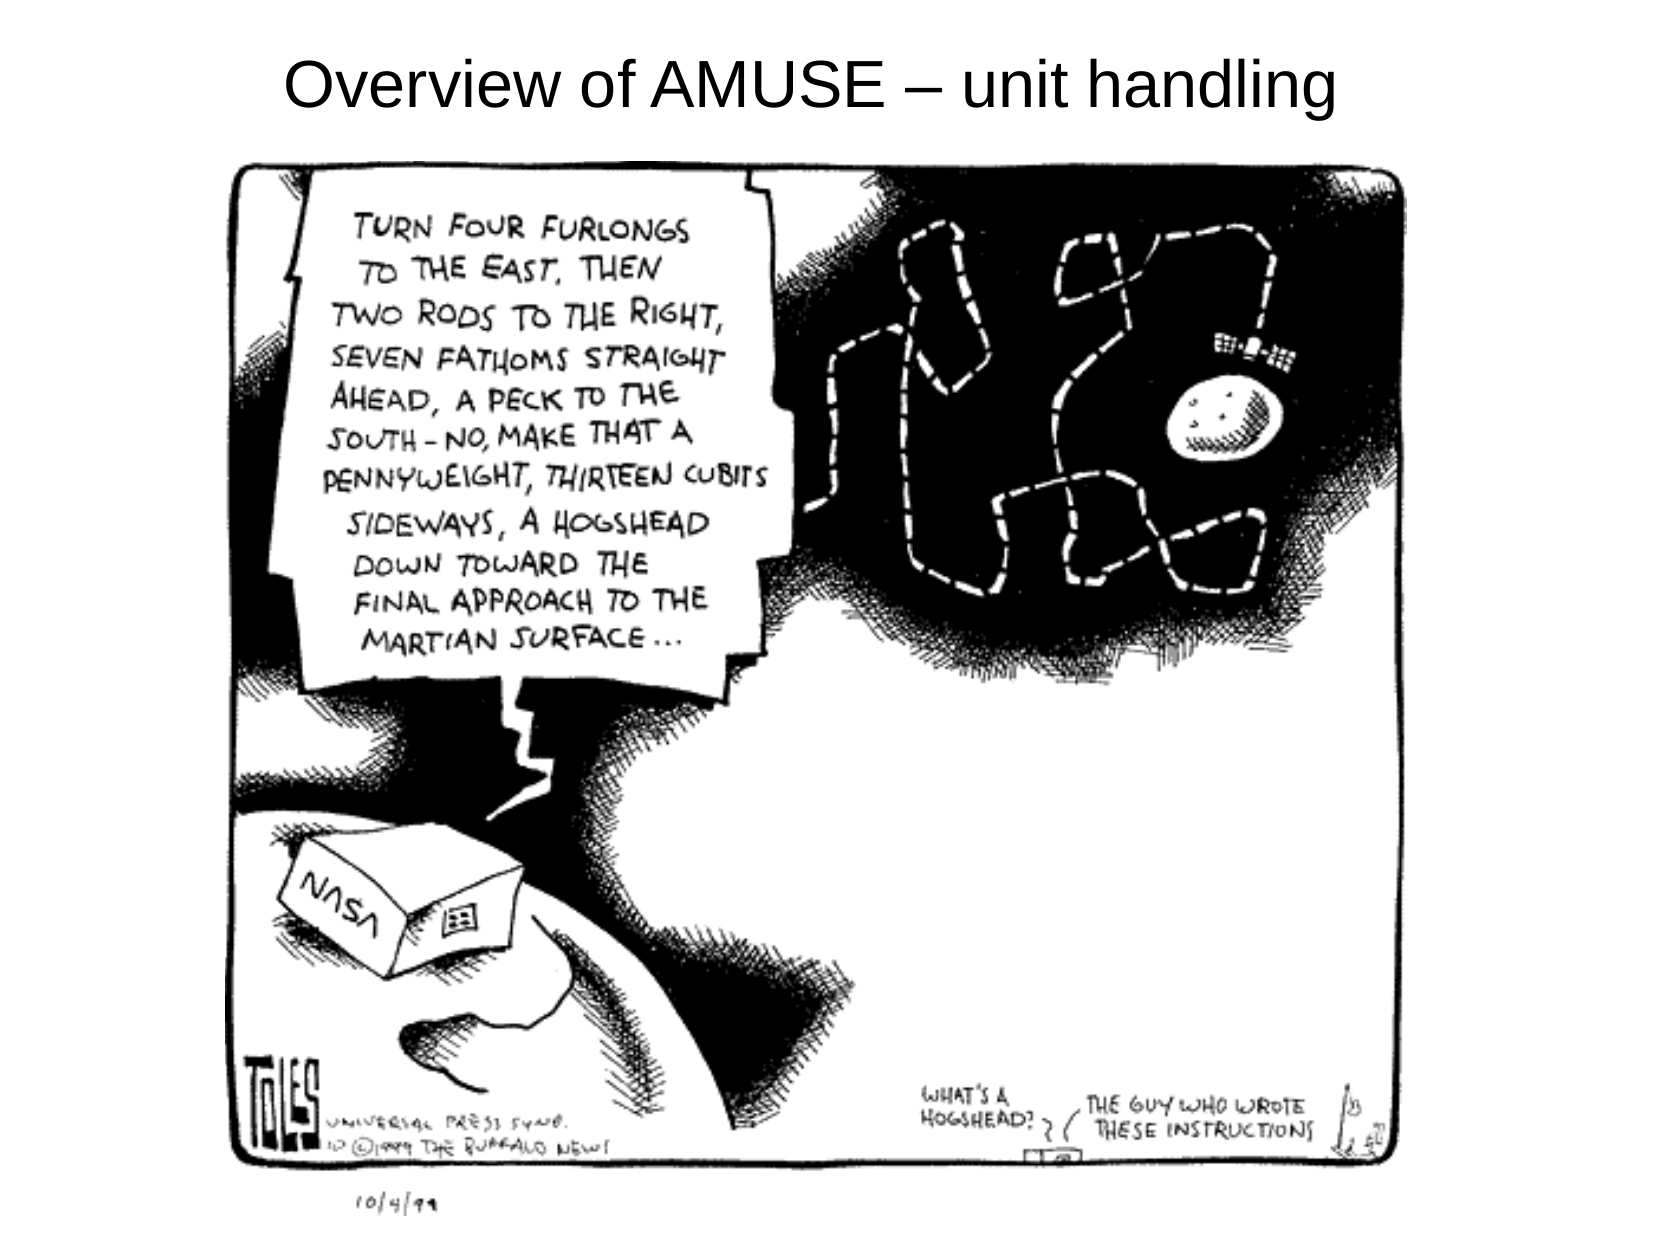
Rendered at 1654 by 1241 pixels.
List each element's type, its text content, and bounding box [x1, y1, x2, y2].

picture [225, 161, 1407, 1216]
text_box Overview of AMUSE – unit handling [268, 39, 1357, 130]
